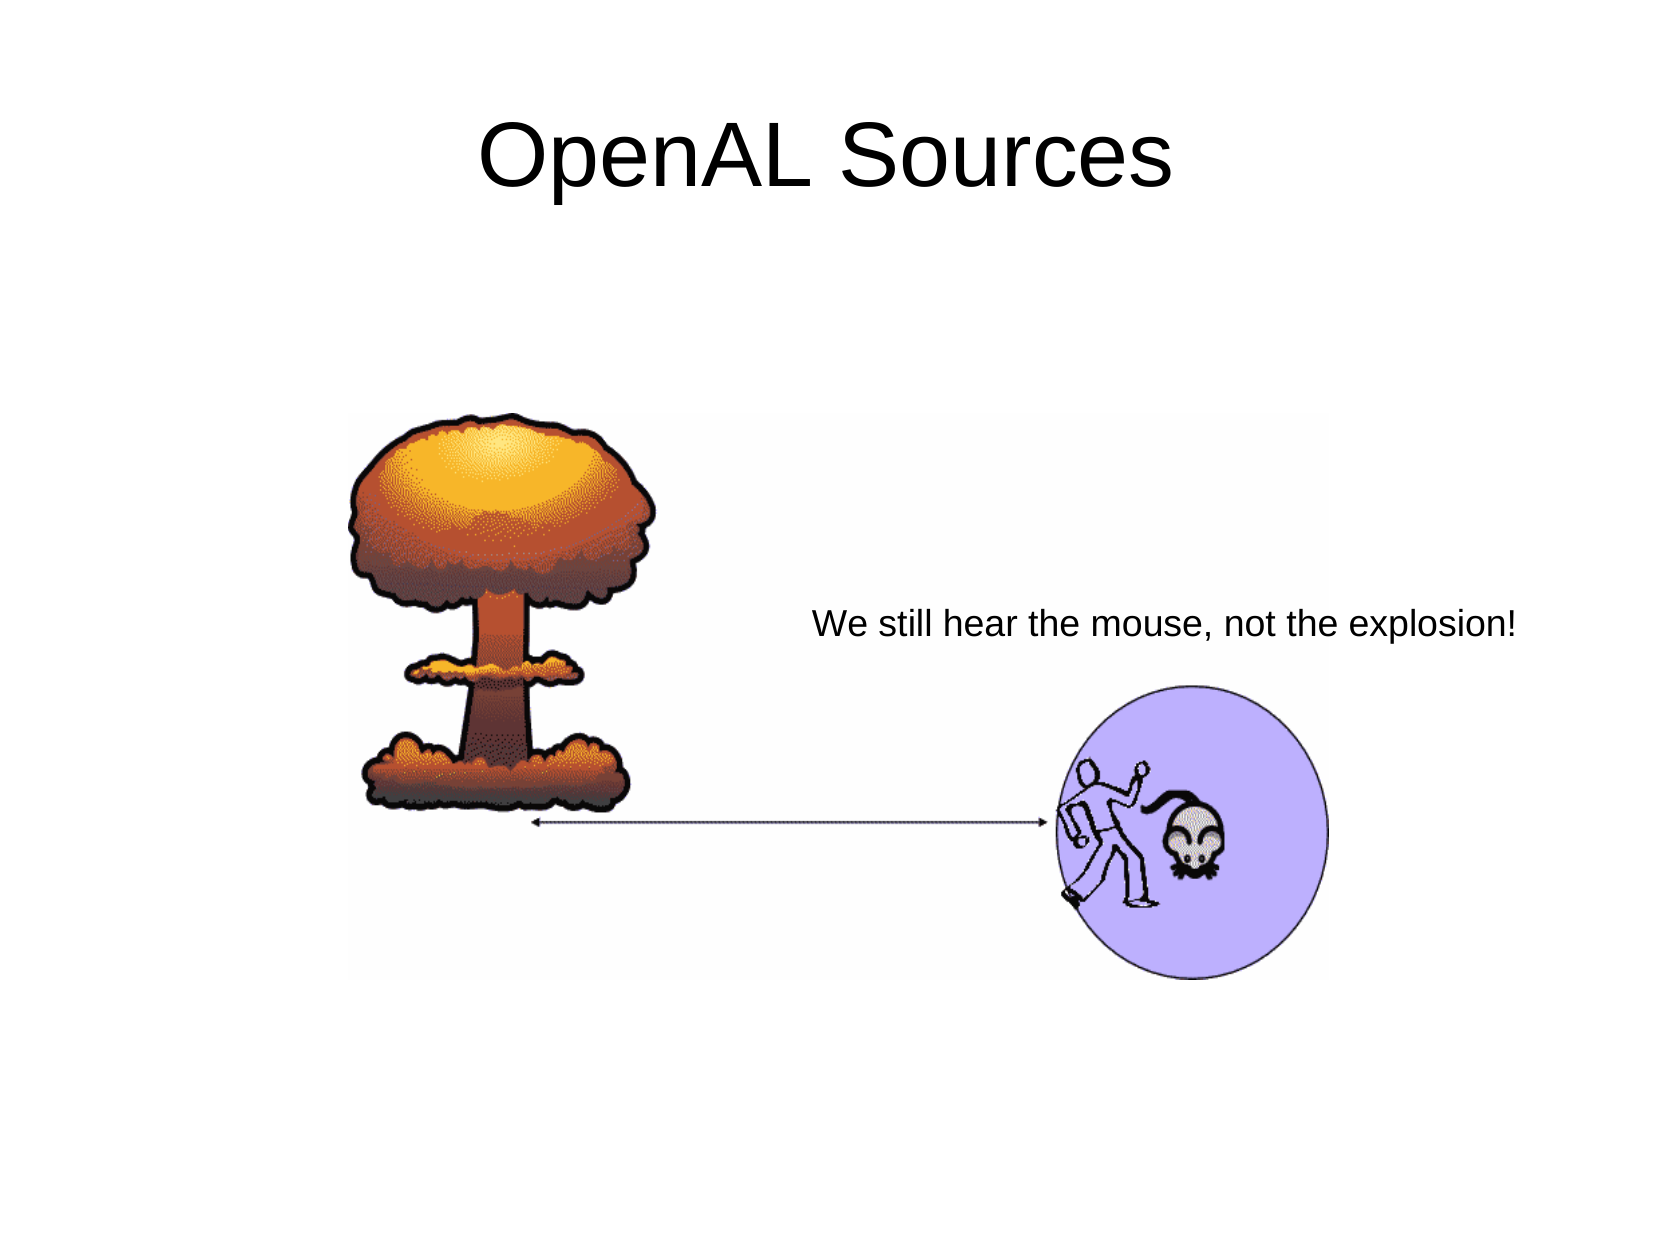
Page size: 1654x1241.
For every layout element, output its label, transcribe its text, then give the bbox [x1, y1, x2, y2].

picture [348, 413, 1329, 980]
title OpenAL Sources [82, 49, 1571, 257]
text_box We still hear the mouse, not the explosion! [797, 592, 1531, 650]
